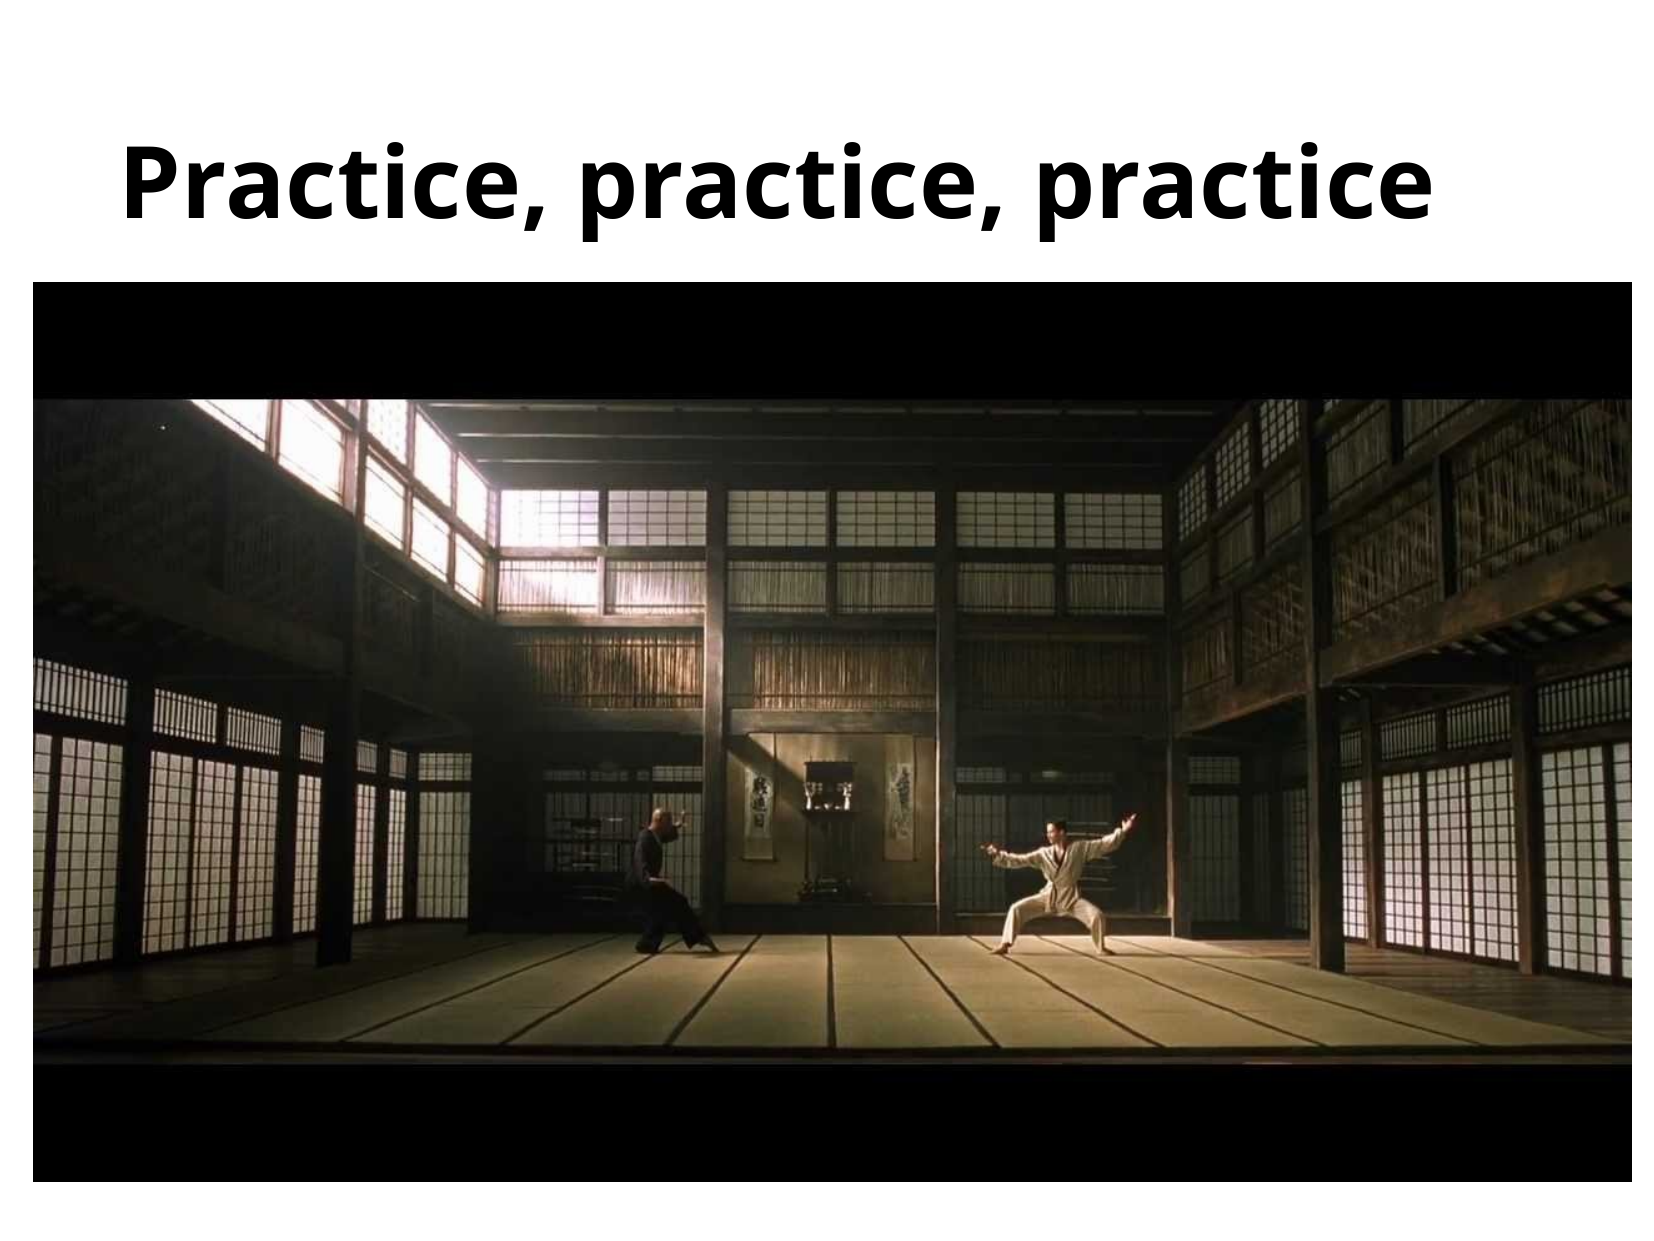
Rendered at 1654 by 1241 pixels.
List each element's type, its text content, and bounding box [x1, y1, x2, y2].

picture [33, 282, 1632, 1182]
text_box Practice, practice, practice [104, 104, 1546, 282]
